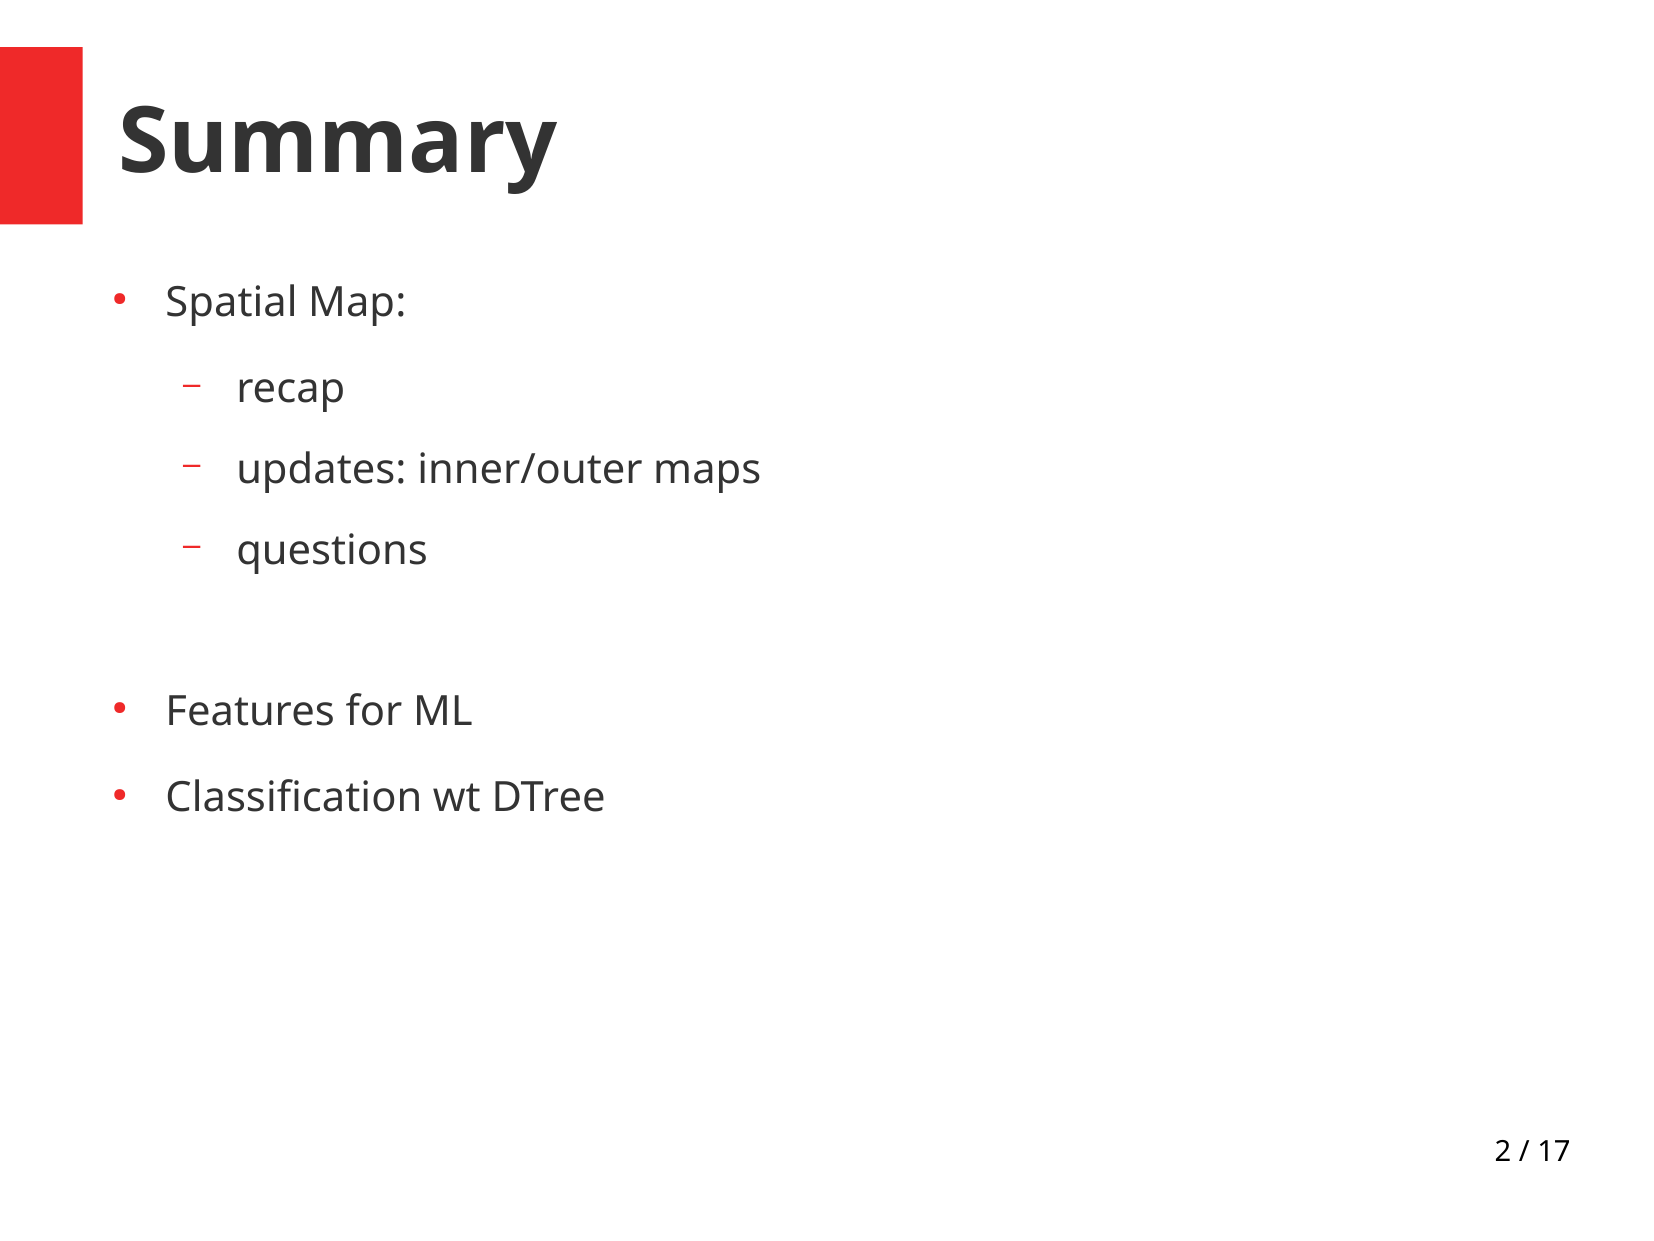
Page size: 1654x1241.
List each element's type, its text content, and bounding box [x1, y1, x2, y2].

title Summary [118, 49, 1571, 225]
list Spatial Map: recap updates: inner/outer maps questions Features for ML Classification wt DTree [94, 271, 1512, 544]
